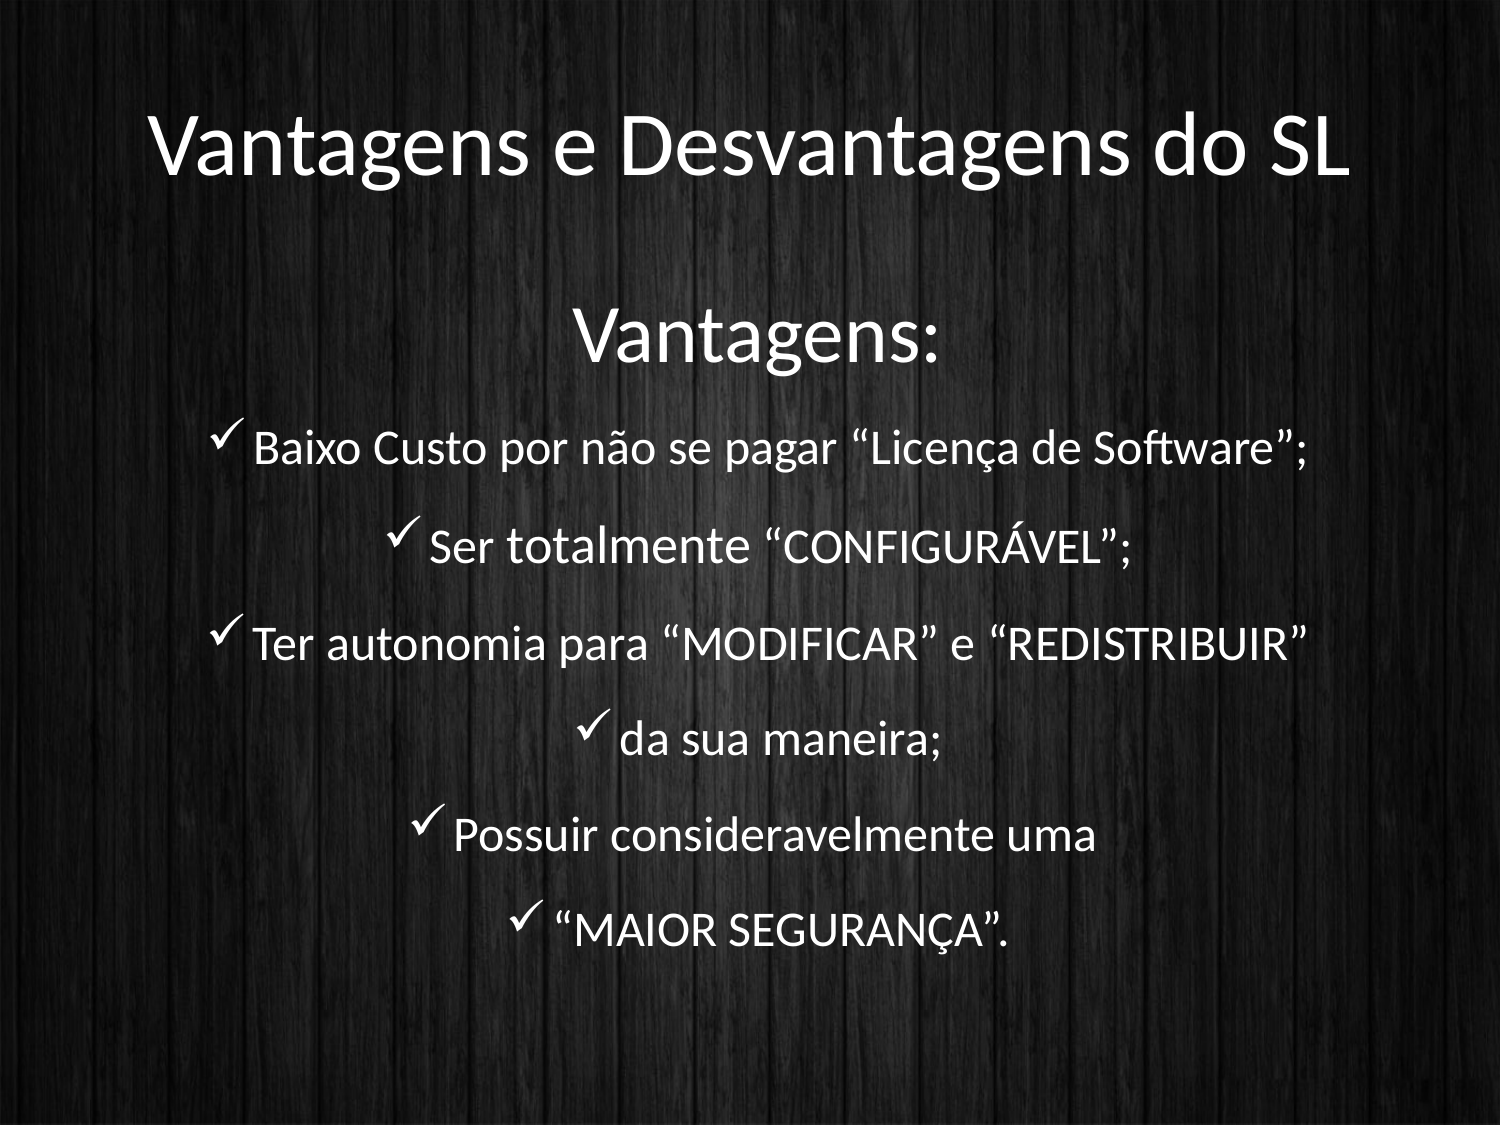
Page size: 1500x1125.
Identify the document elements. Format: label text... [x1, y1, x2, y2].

text_box Vantagens e Desvantagens do SL [75, 45, 1425, 233]
text_box Vantagens: Baixo Custo por não se pagar “Licença de Software”; Ser totalmente “CONFIGURÁVEL”; Ter autonomia para “MODIFICAR” e “REDISTRIBUIR” da sua maneira; Possuir consideravelmente uma “MAIOR SEGURANÇA”. [190, 271, 1325, 965]
picture [0, 0, 1500, 1125]
